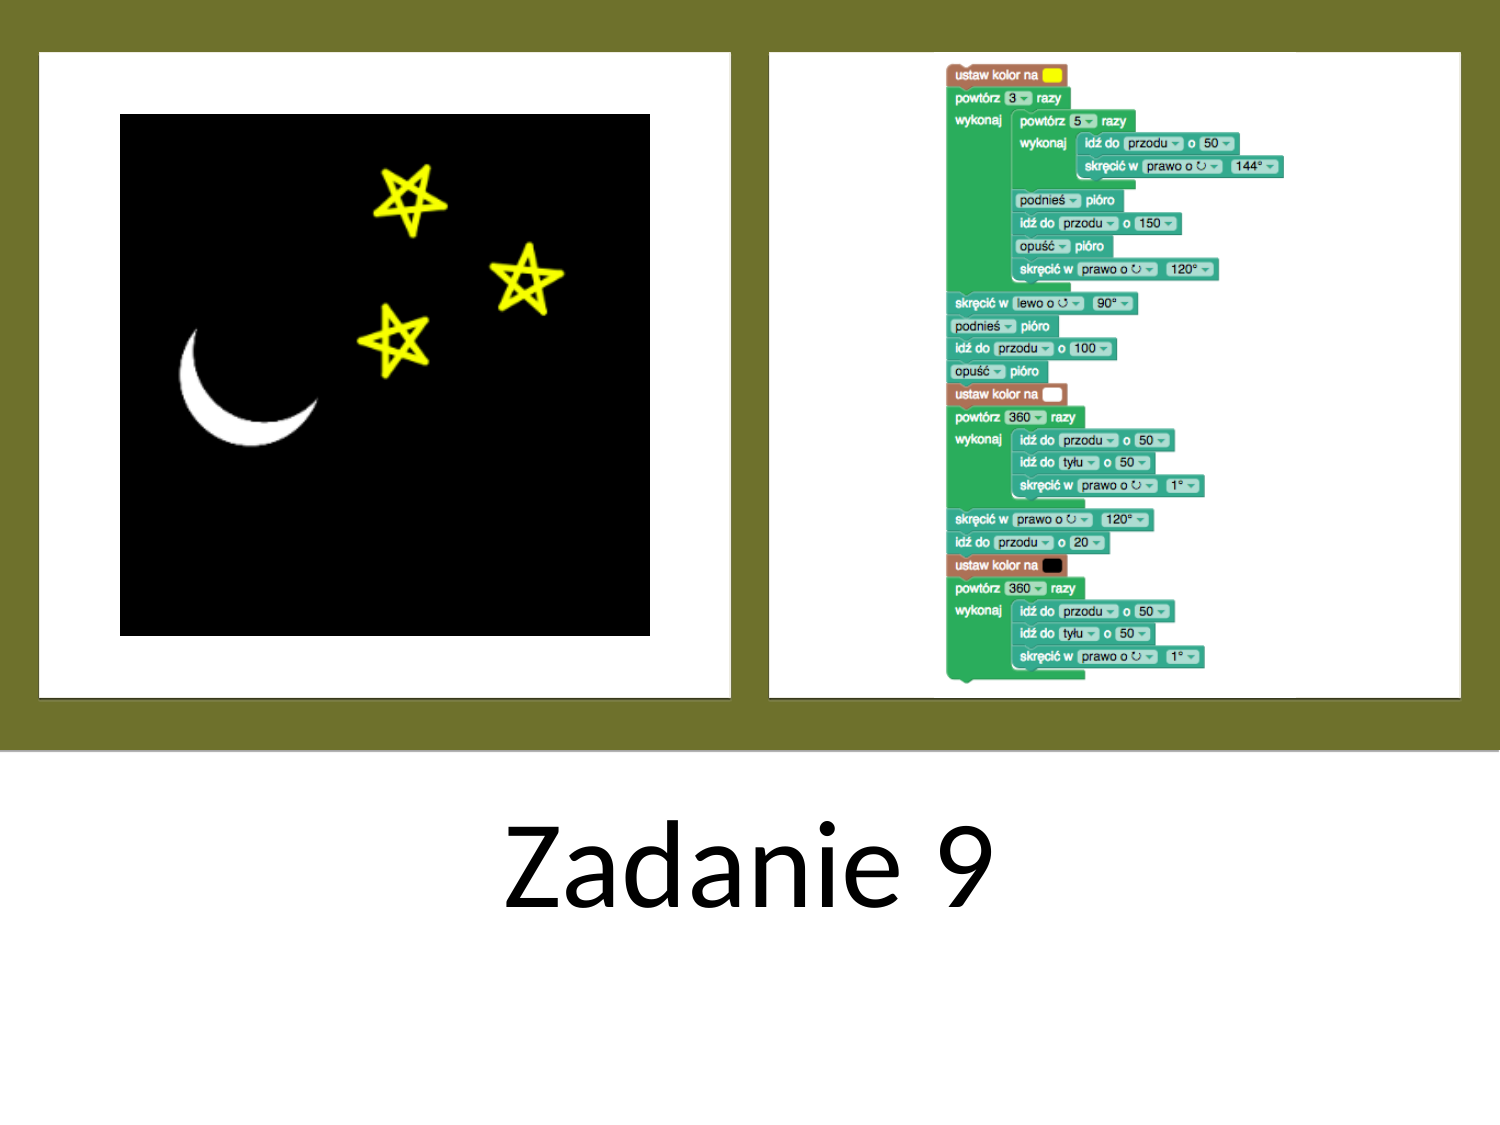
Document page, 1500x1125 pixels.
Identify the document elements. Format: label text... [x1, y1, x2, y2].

title Zadanie 9 [187, 761, 1313, 942]
picture [120, 114, 650, 636]
picture [934, 52, 1296, 698]
text_box [0, 0, 1500, 750]
